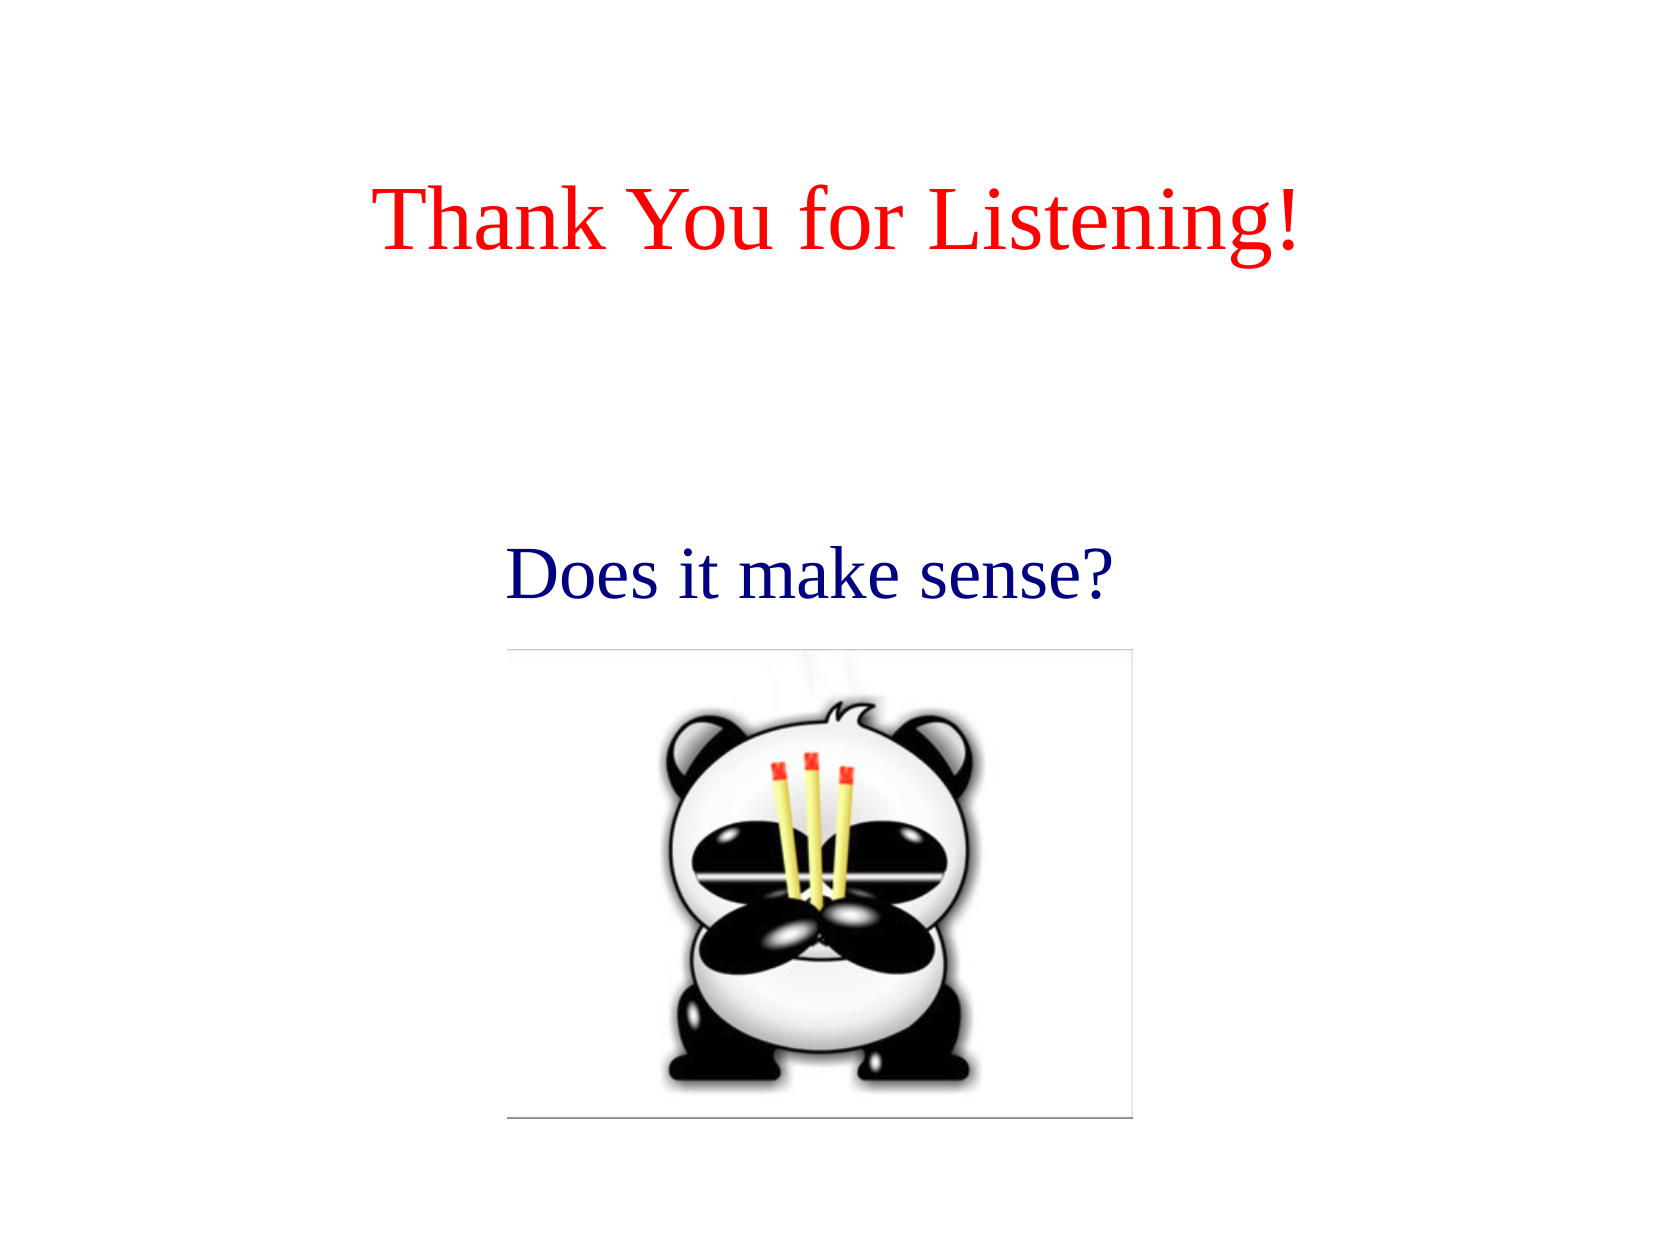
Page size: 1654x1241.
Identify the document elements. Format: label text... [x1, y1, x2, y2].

list Does it make sense? [82, 531, 1538, 1146]
picture [507, 649, 1133, 1119]
title Thank You for Listening! [94, 82, 1583, 355]
